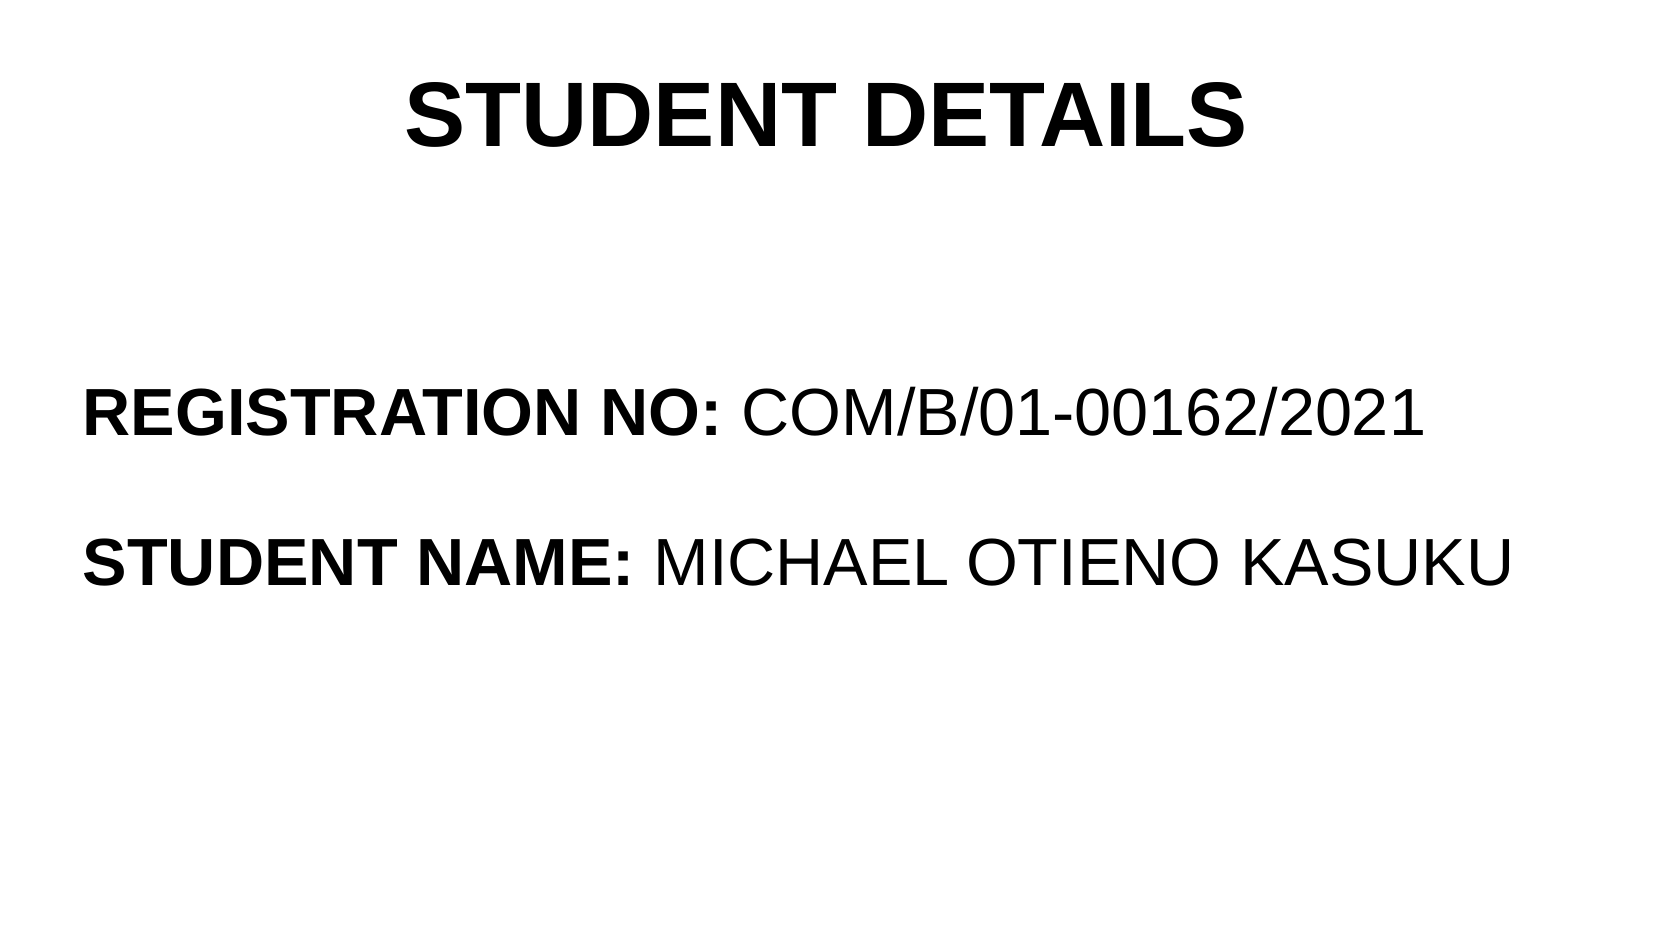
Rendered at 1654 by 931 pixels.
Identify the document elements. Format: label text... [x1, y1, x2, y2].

title STUDENT DETAILS [82, 37, 1571, 193]
subtitle REGISTRATION NO: COM/B/01-00162/2021 STUDENT NAME: MICHAEL OTIENO KASUKU [82, 217, 1571, 758]
